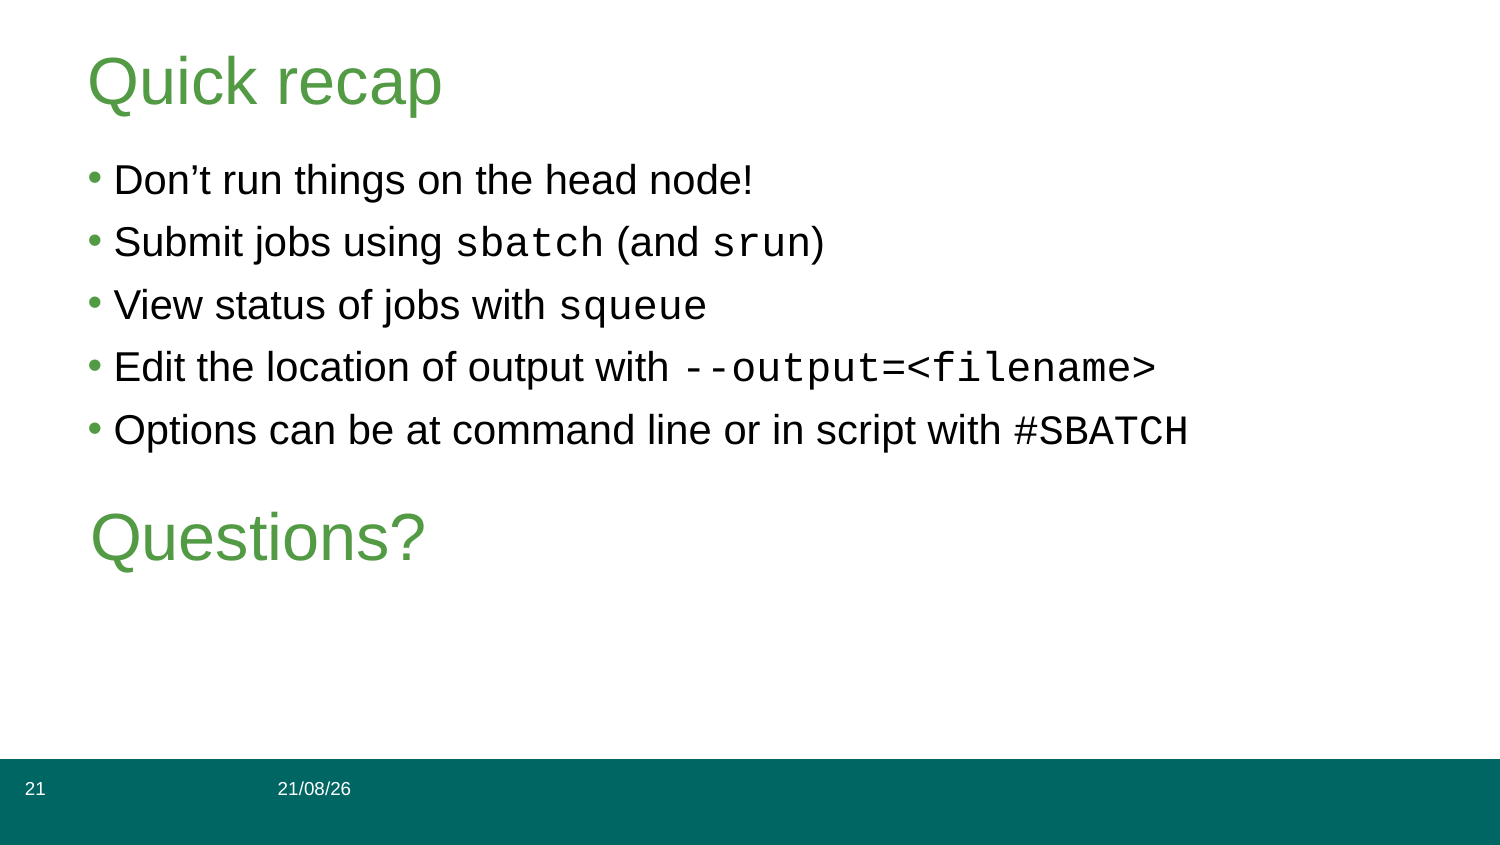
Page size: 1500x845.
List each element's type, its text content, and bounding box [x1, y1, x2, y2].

title Quick recap [87, 37, 1426, 132]
title Questions? [90, 493, 1428, 588]
list Don’t run things on the head node! Submit jobs using sbatch (and srun) View status of jobs with squeue Edit the location of output with --output=<filename> Options can be at command line or in script with #SBATCH [87, 152, 1461, 619]
text_box <number> [24, 776, 76, 799]
text_box 19/03/19 [277, 776, 553, 799]
